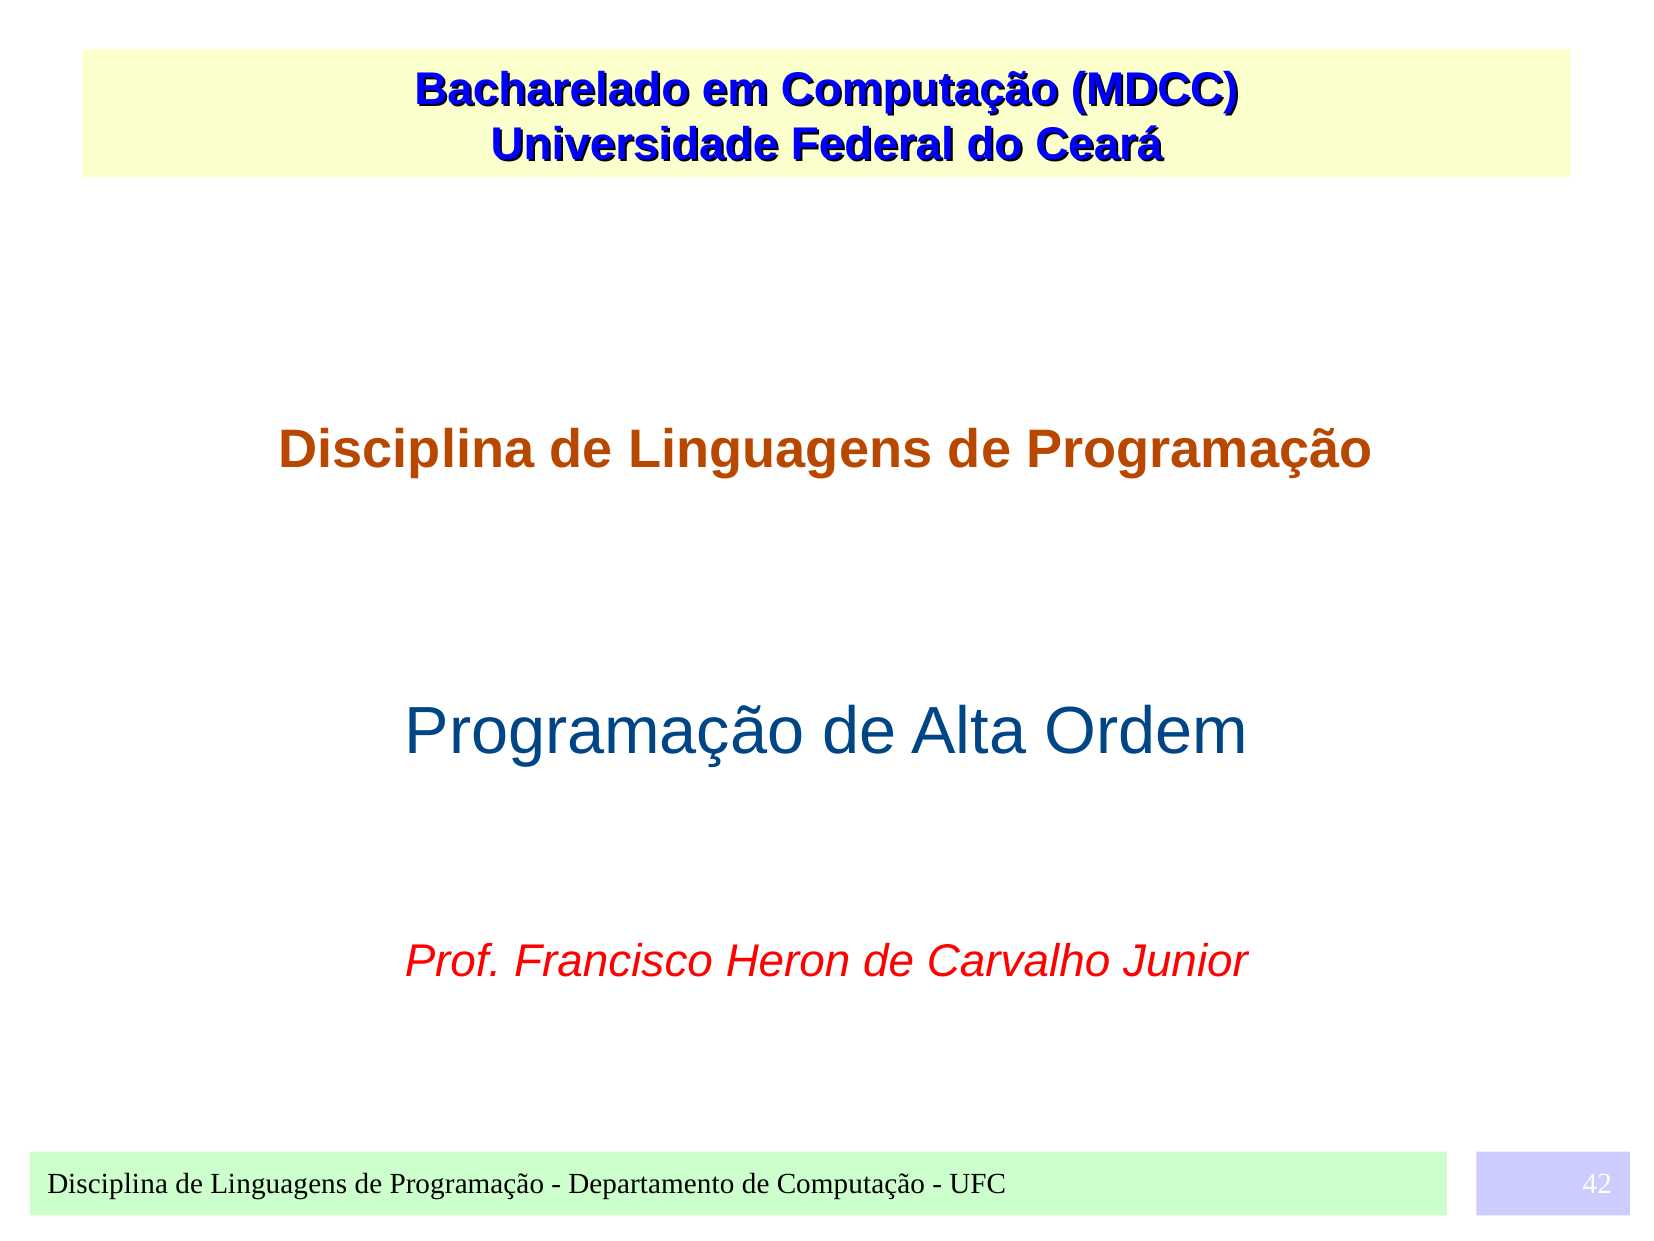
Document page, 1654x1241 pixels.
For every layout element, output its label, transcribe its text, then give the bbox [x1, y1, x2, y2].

title Bacharelado em Computação (MDCC) Universidade Federal do Ceará [82, 49, 1571, 178]
subtitle Disciplina de Linguagens de Programação Programação de Alta Ordem Prof. Francisco Heron de Carvalho Junior [82, 290, 1571, 1109]
